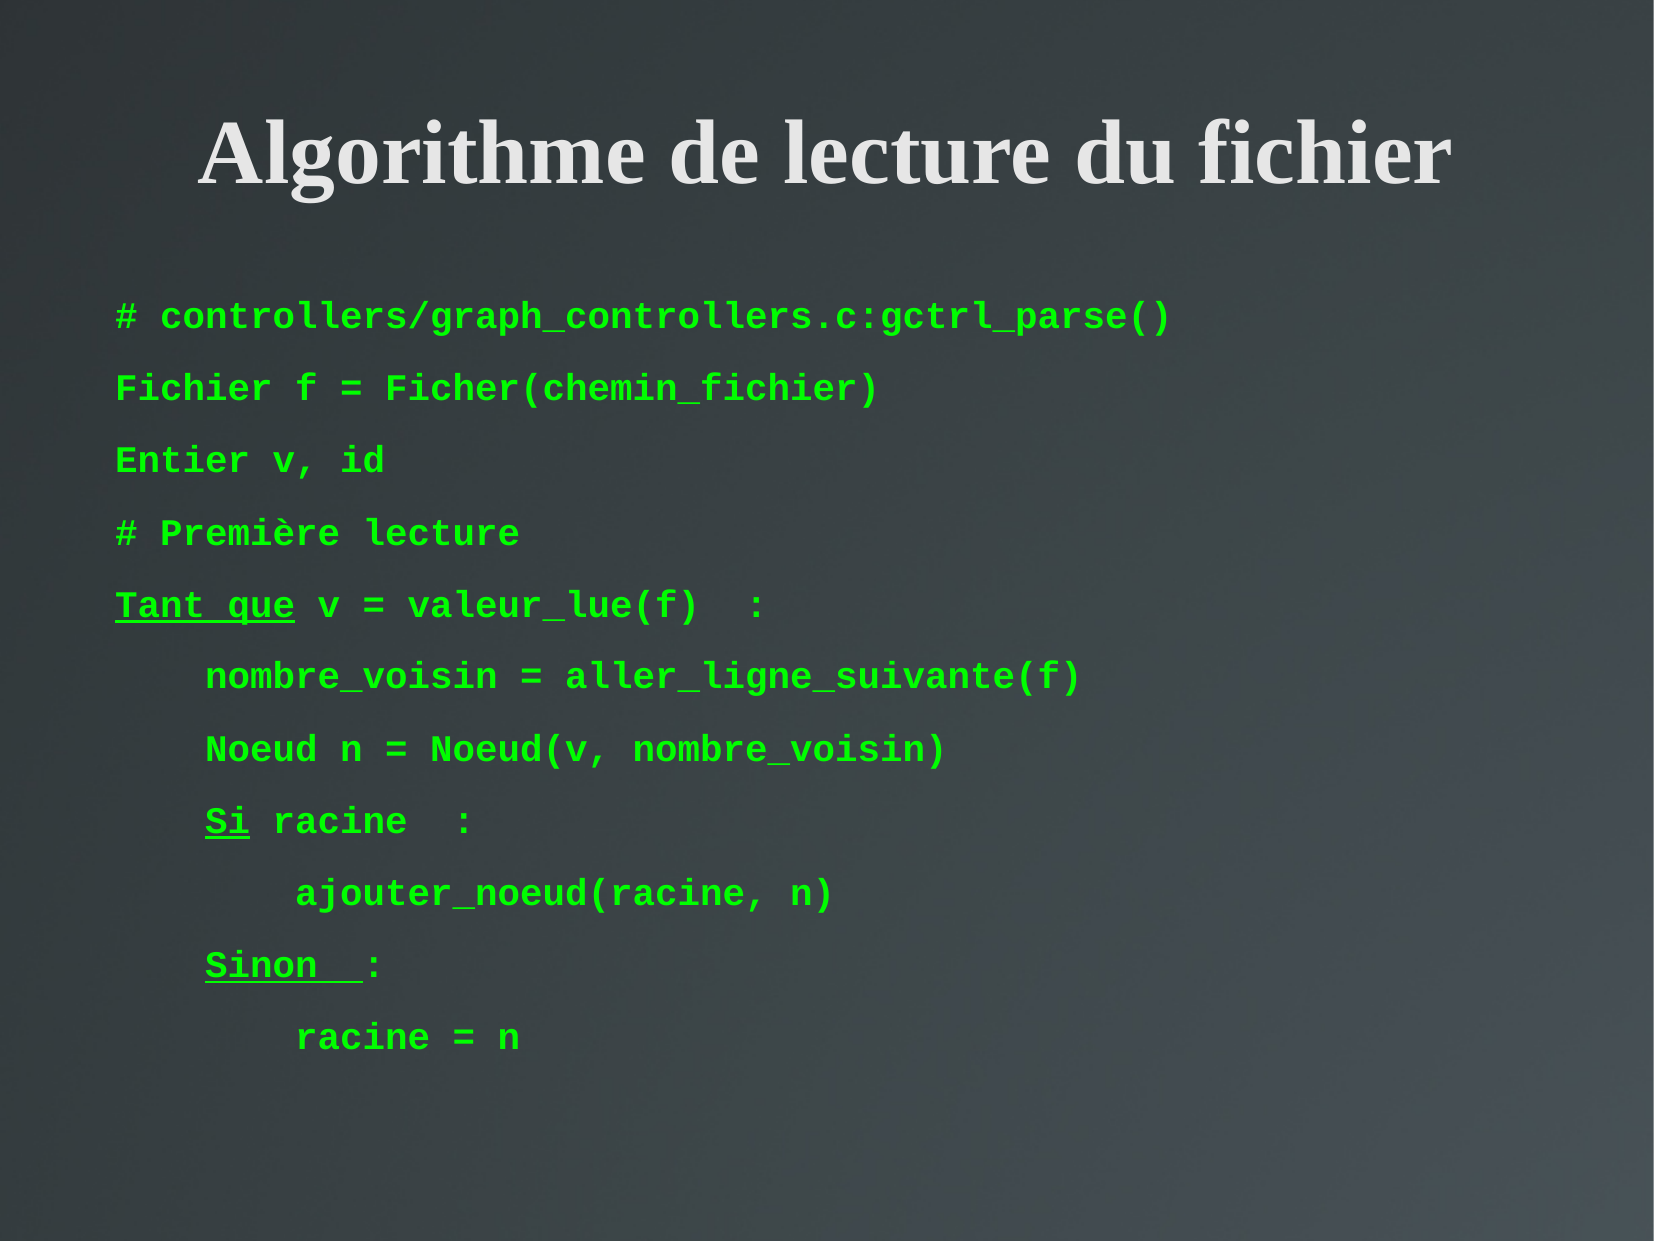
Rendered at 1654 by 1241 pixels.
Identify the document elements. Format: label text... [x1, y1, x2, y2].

list # controllers/graph_controllers.c:gctrl_parse() Fichier f = Ficher(chemin_fichier) Entier v, id # Première lecture Tant que v = valeur_lue(f) : nombre_voisin = aller_ligne_suivante(f) Noeud n = Noeud(v, nombre_voisin) Si racine : ajouter_noeud(racine, n) Sinon : racine = n [82, 290, 1571, 1109]
picture [0, 0, 1654, 1241]
title Algorithme de lecture du fichier [82, 49, 1571, 257]
